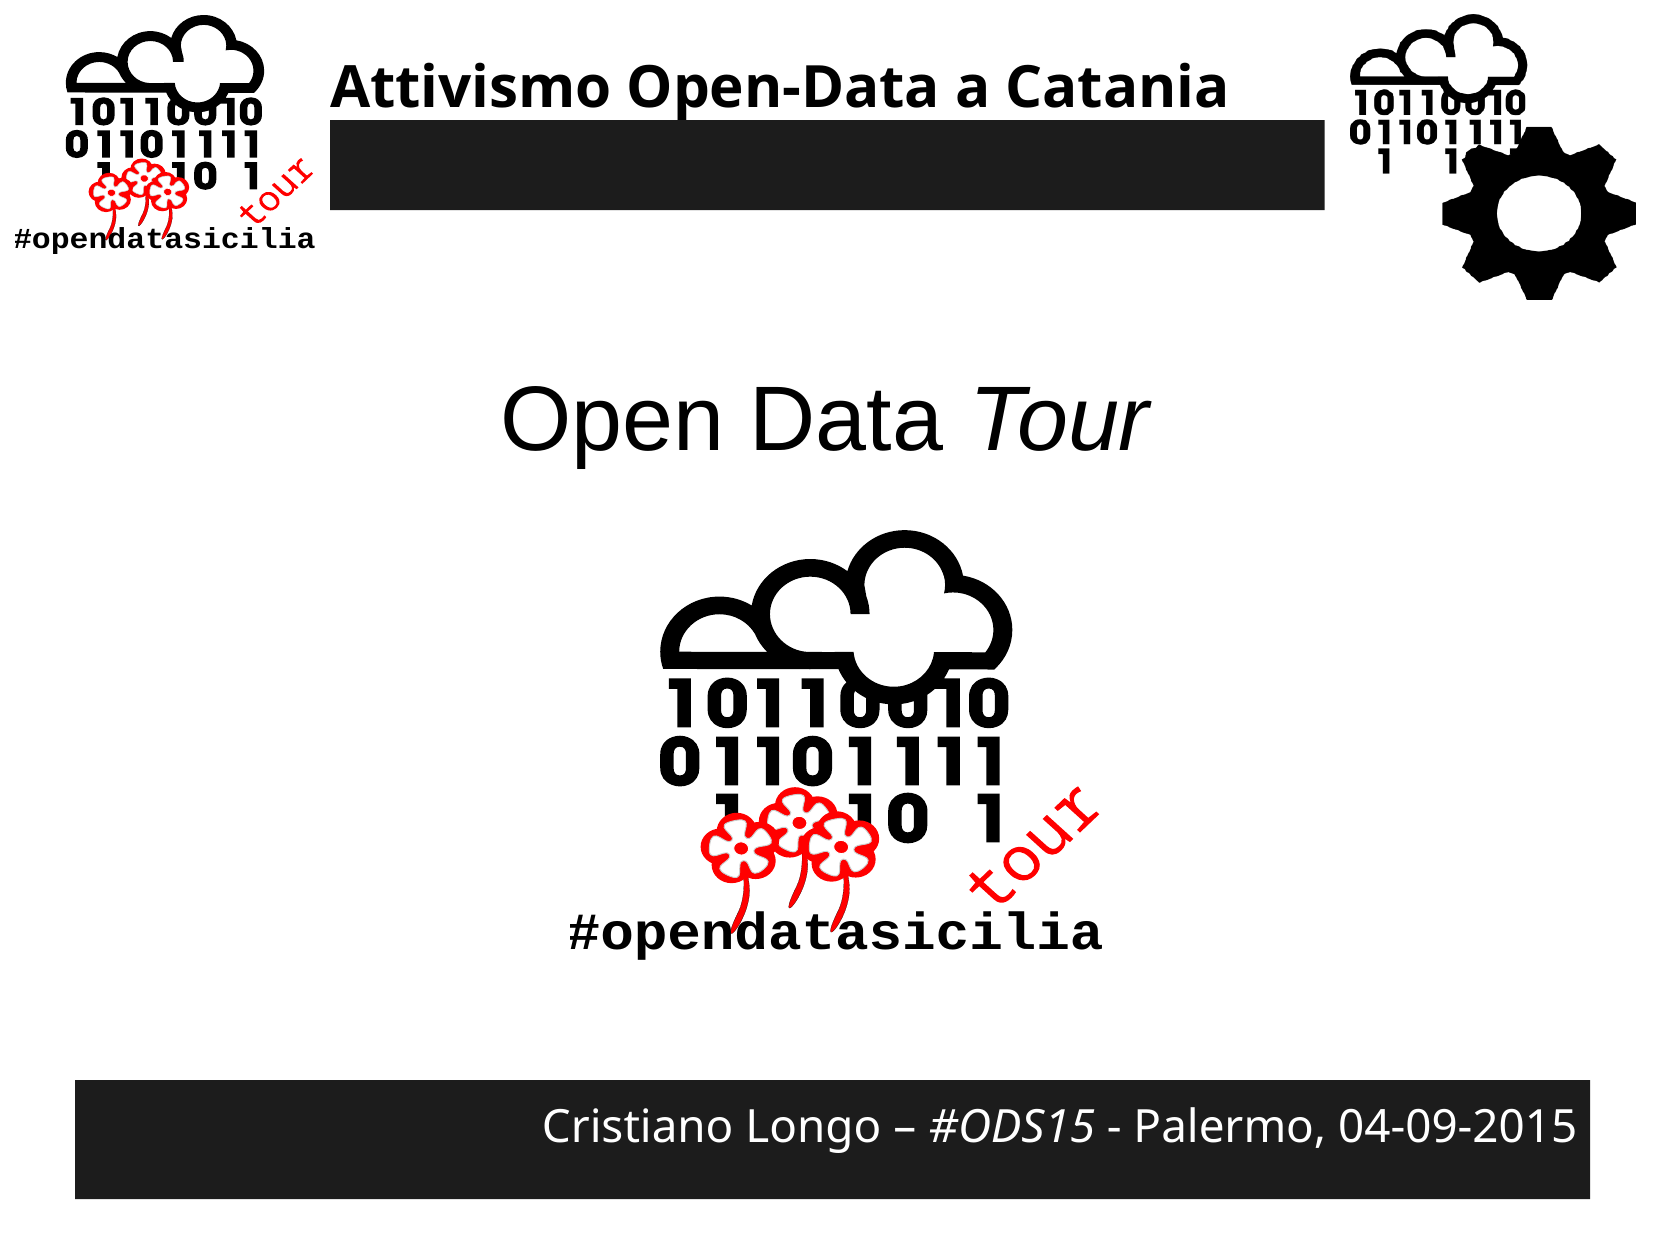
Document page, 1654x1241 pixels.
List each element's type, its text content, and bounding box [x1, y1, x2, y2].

list Cristiano Longo – #ODS15 - Palermo, 04-09-2015 [75, 1080, 1591, 1200]
list Attivismo Open-Data a Catania [330, 45, 1321, 120]
picture [1350, 14, 1636, 301]
text_box Open Data Tour [75, 360, 1576, 478]
picture [15, 15, 316, 256]
list [330, 120, 1325, 211]
picture [570, 530, 1103, 961]
